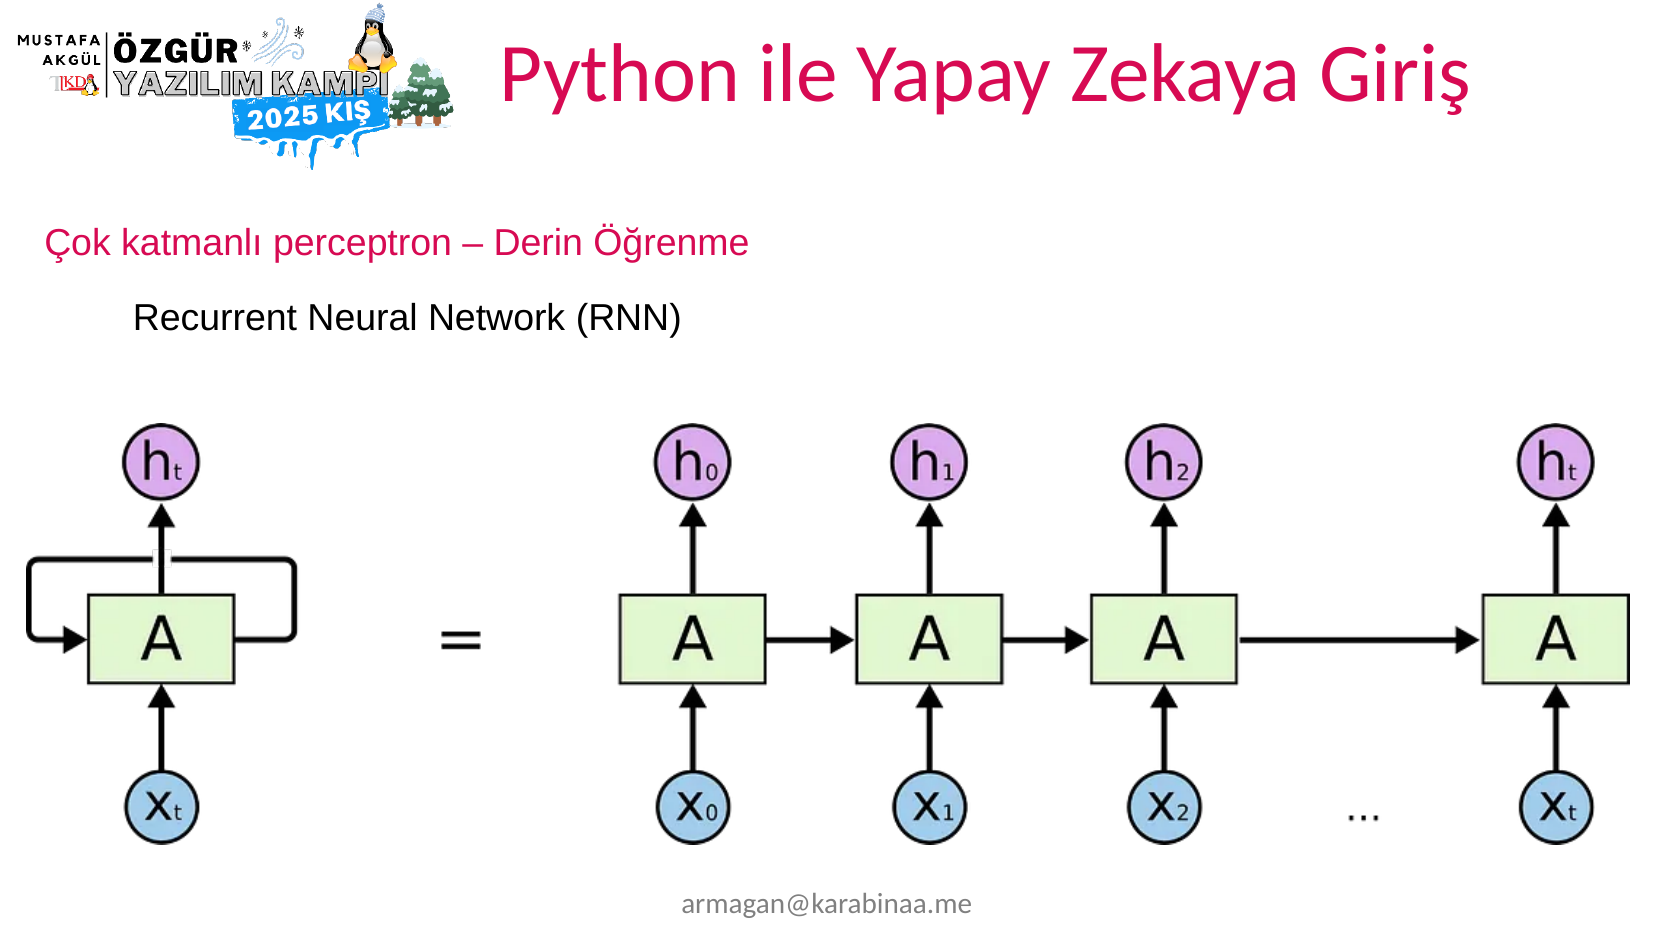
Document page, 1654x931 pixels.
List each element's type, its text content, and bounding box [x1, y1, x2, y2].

picture [26, 423, 1630, 845]
text_box Python ile Yapay Zekaya Giriş [484, 10, 1654, 126]
text_box armagan@karabinaa.me [0, 877, 1654, 928]
text_box Recurrent Neural Network (RNN) [118, 289, 857, 389]
picture [0, 0, 463, 177]
text_box Çok katmanlı perceptron – Derin Öğrenme [29, 213, 854, 271]
